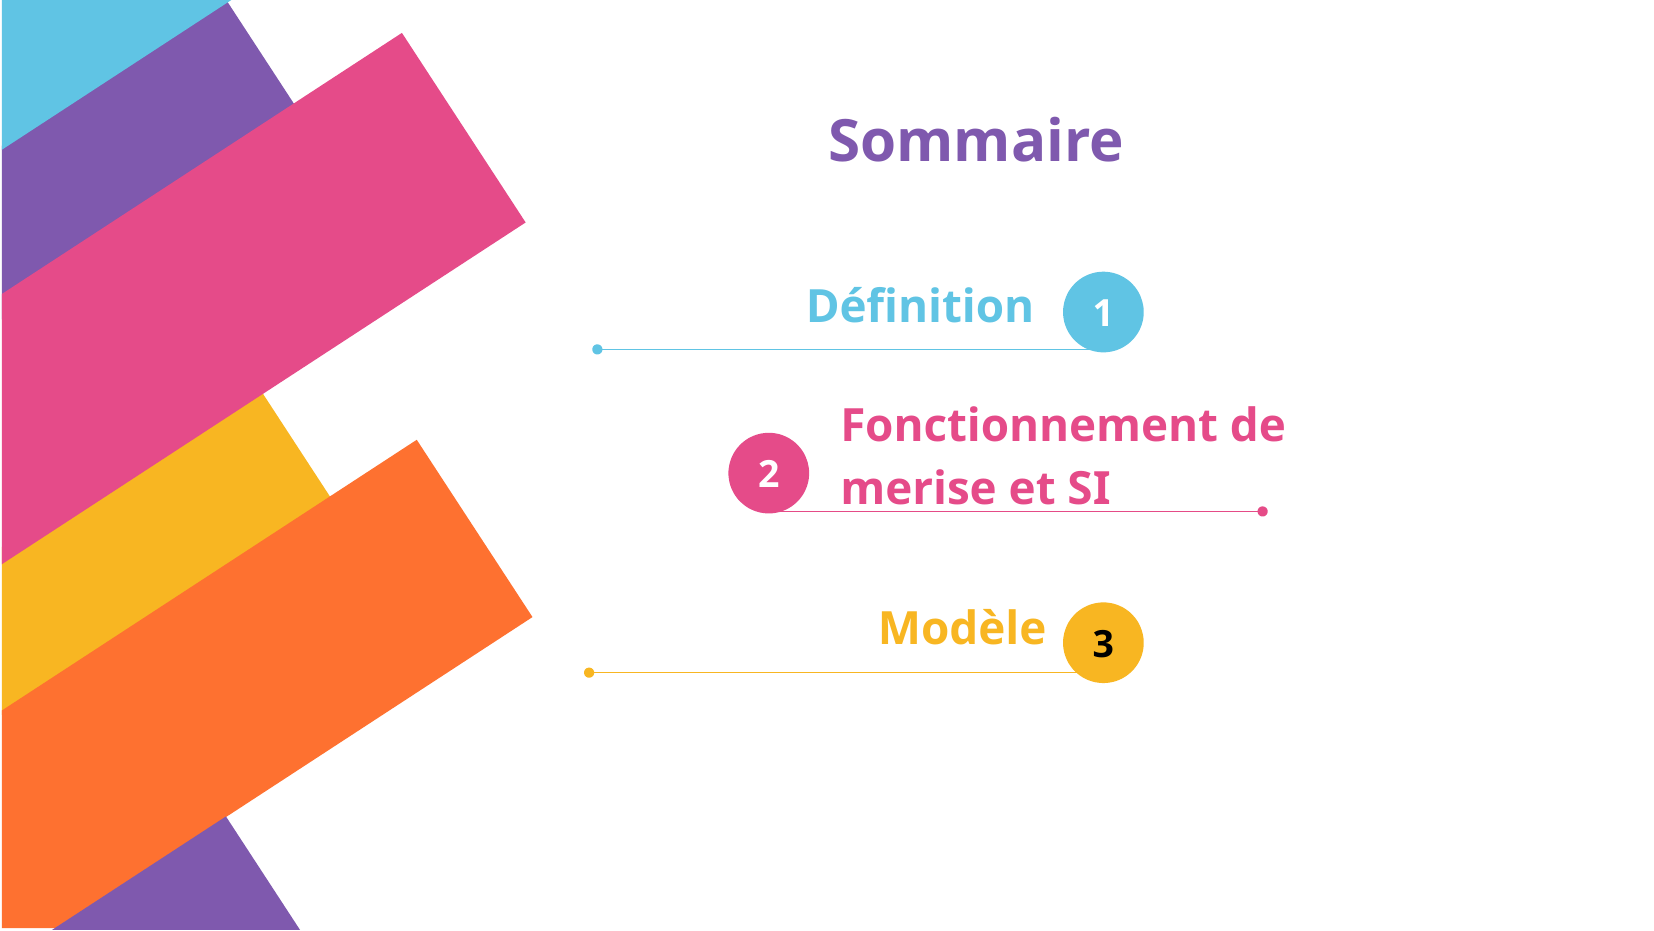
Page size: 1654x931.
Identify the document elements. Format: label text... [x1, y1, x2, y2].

text_box 3 [1063, 602, 1144, 684]
text_box [1257, 509, 1268, 517]
title Modèle [588, 573, 1047, 681]
title Sommaire [828, 84, 1223, 192]
text_box 2 [728, 432, 810, 514]
text_box [584, 667, 588, 678]
title Définition [531, 250, 1047, 358]
text_box 1 [1063, 271, 1144, 353]
title Fonctionnement de merise et SI [840, 401, 1299, 509]
